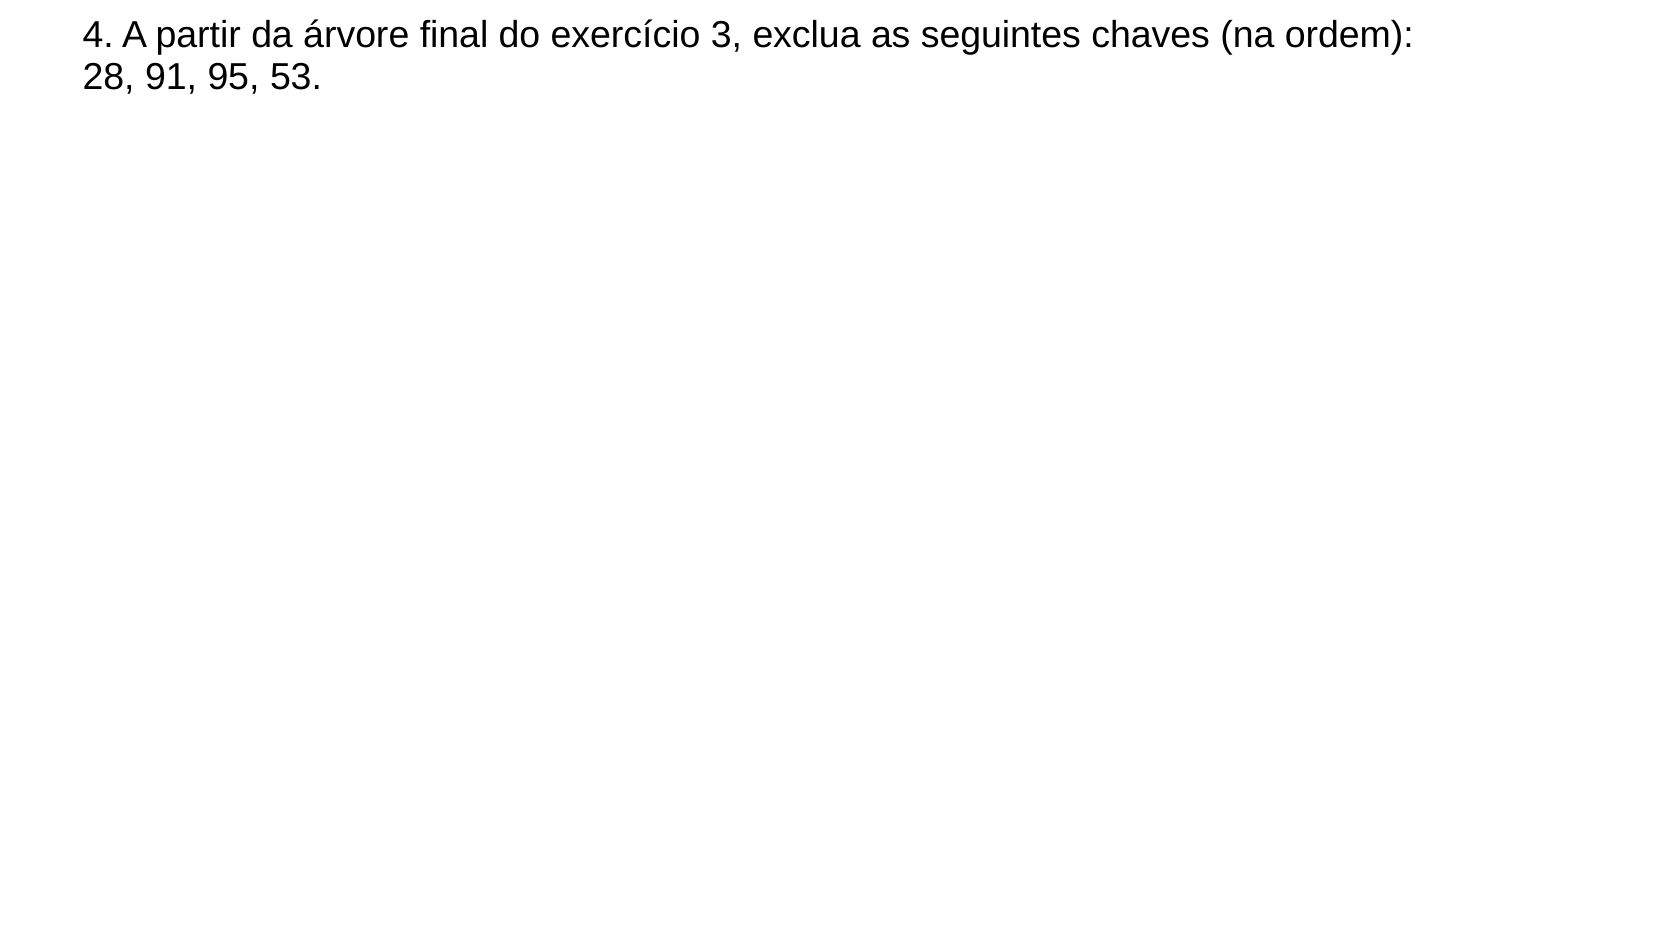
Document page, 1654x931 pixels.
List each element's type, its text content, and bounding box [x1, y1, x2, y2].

title 4. A partir da árvore final do exercício 3, exclua as seguintes chaves (na ordem): 28, 91, 95, 53. [82, 0, 1642, 134]
